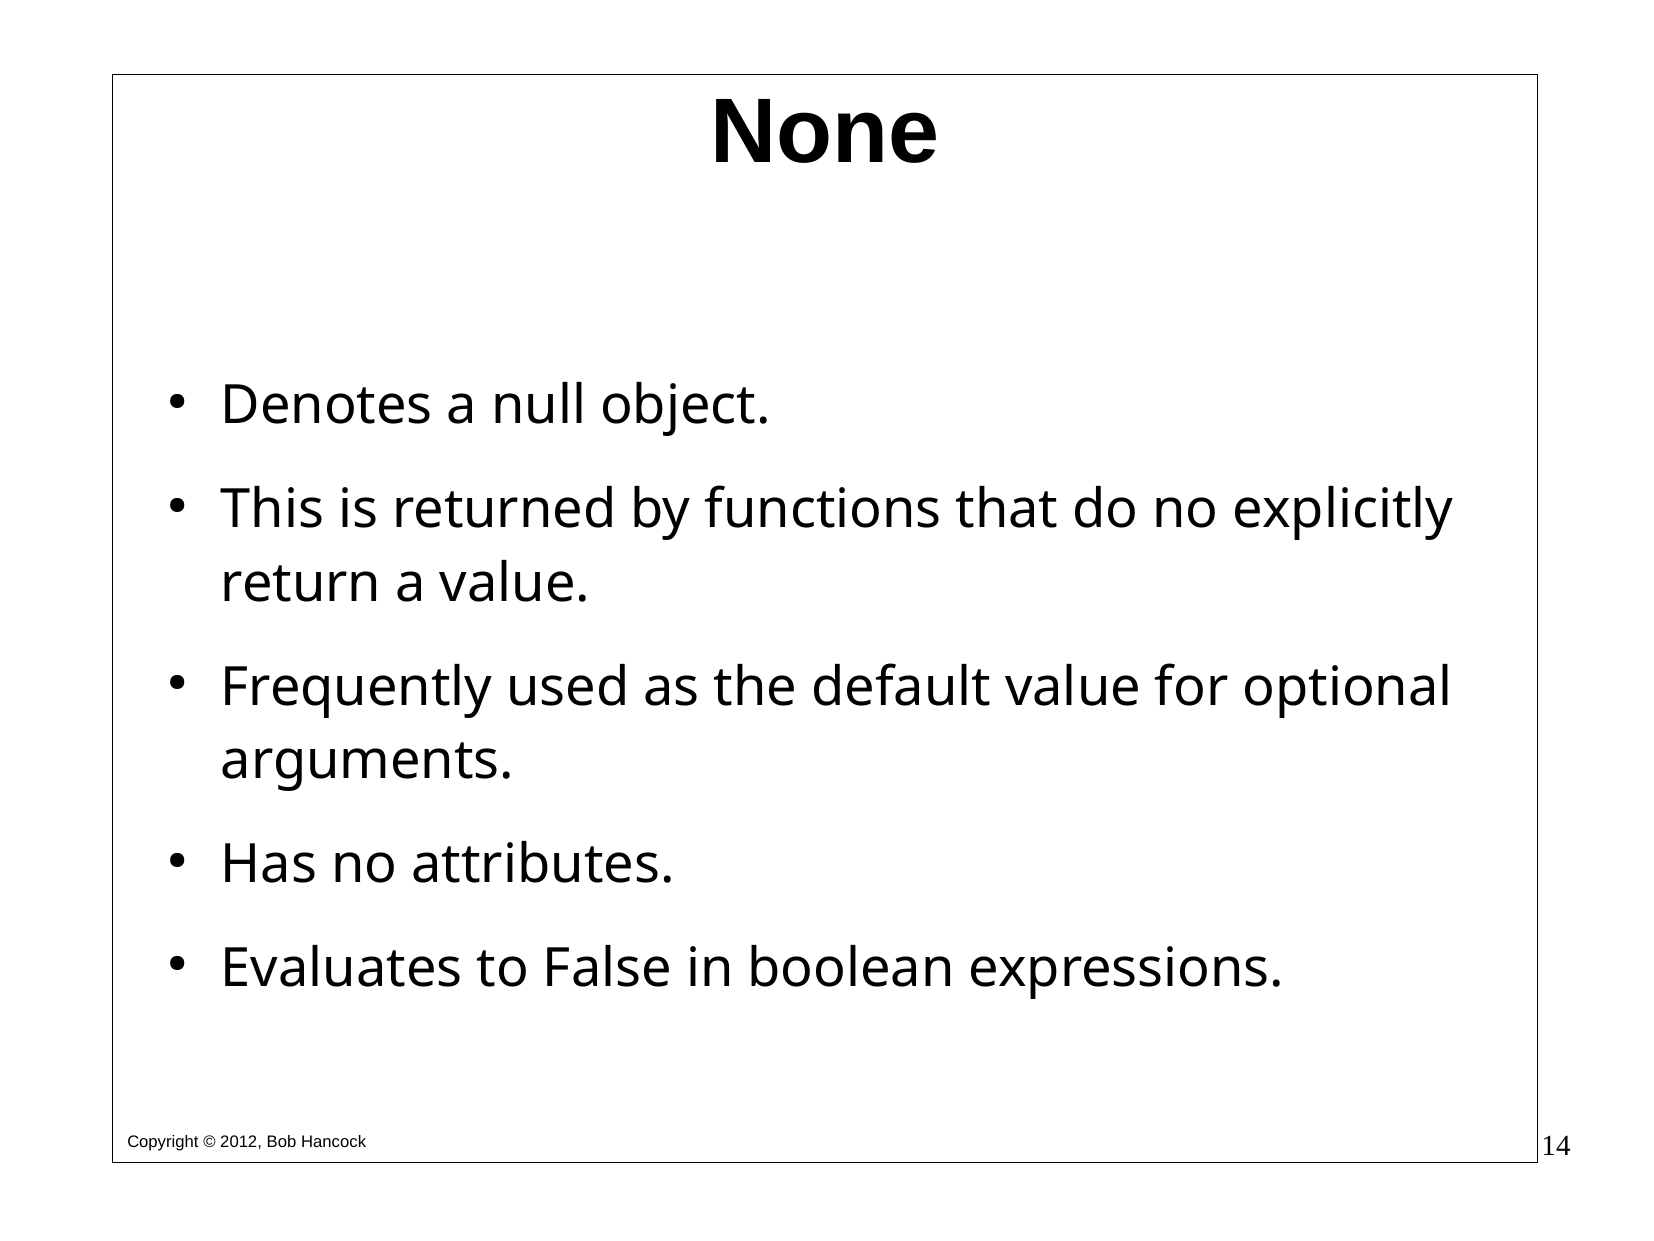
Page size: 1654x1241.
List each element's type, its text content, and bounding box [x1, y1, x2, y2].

list Denotes a null object. This is returned by functions that do no explicitly return a value. Frequently used as the default value for optional arguments. Has no attributes. Evaluates to False in boolean expressions. [150, 262, 1501, 1126]
text_box Copyright © 2012, Bob Hancock [112, 1125, 382, 1159]
title None [112, 75, 1538, 188]
